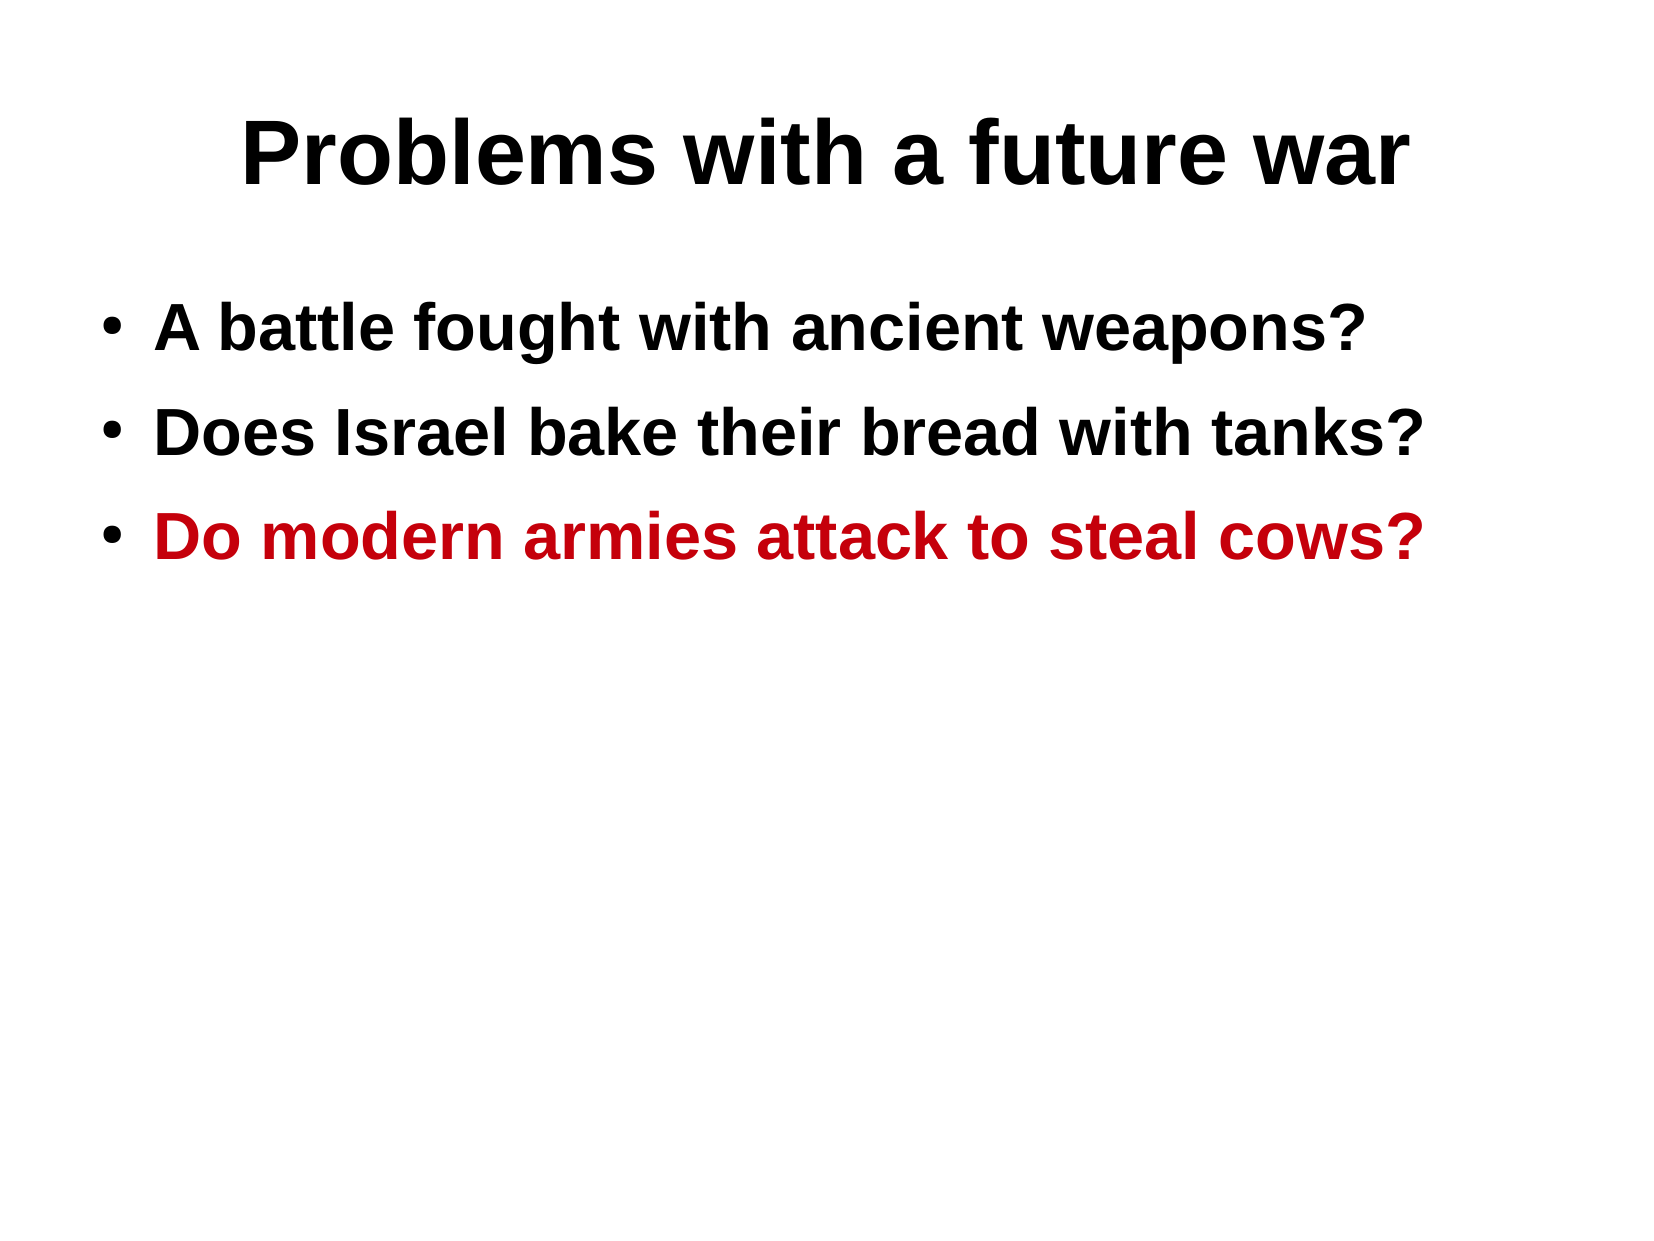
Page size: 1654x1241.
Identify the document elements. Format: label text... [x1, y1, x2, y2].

list A battle fought with ancient weapons? Does Israel bake their bread with tanks? Do modern armies attack to steal cows? [82, 290, 1571, 1109]
title Problems with a future war [82, 49, 1571, 257]
